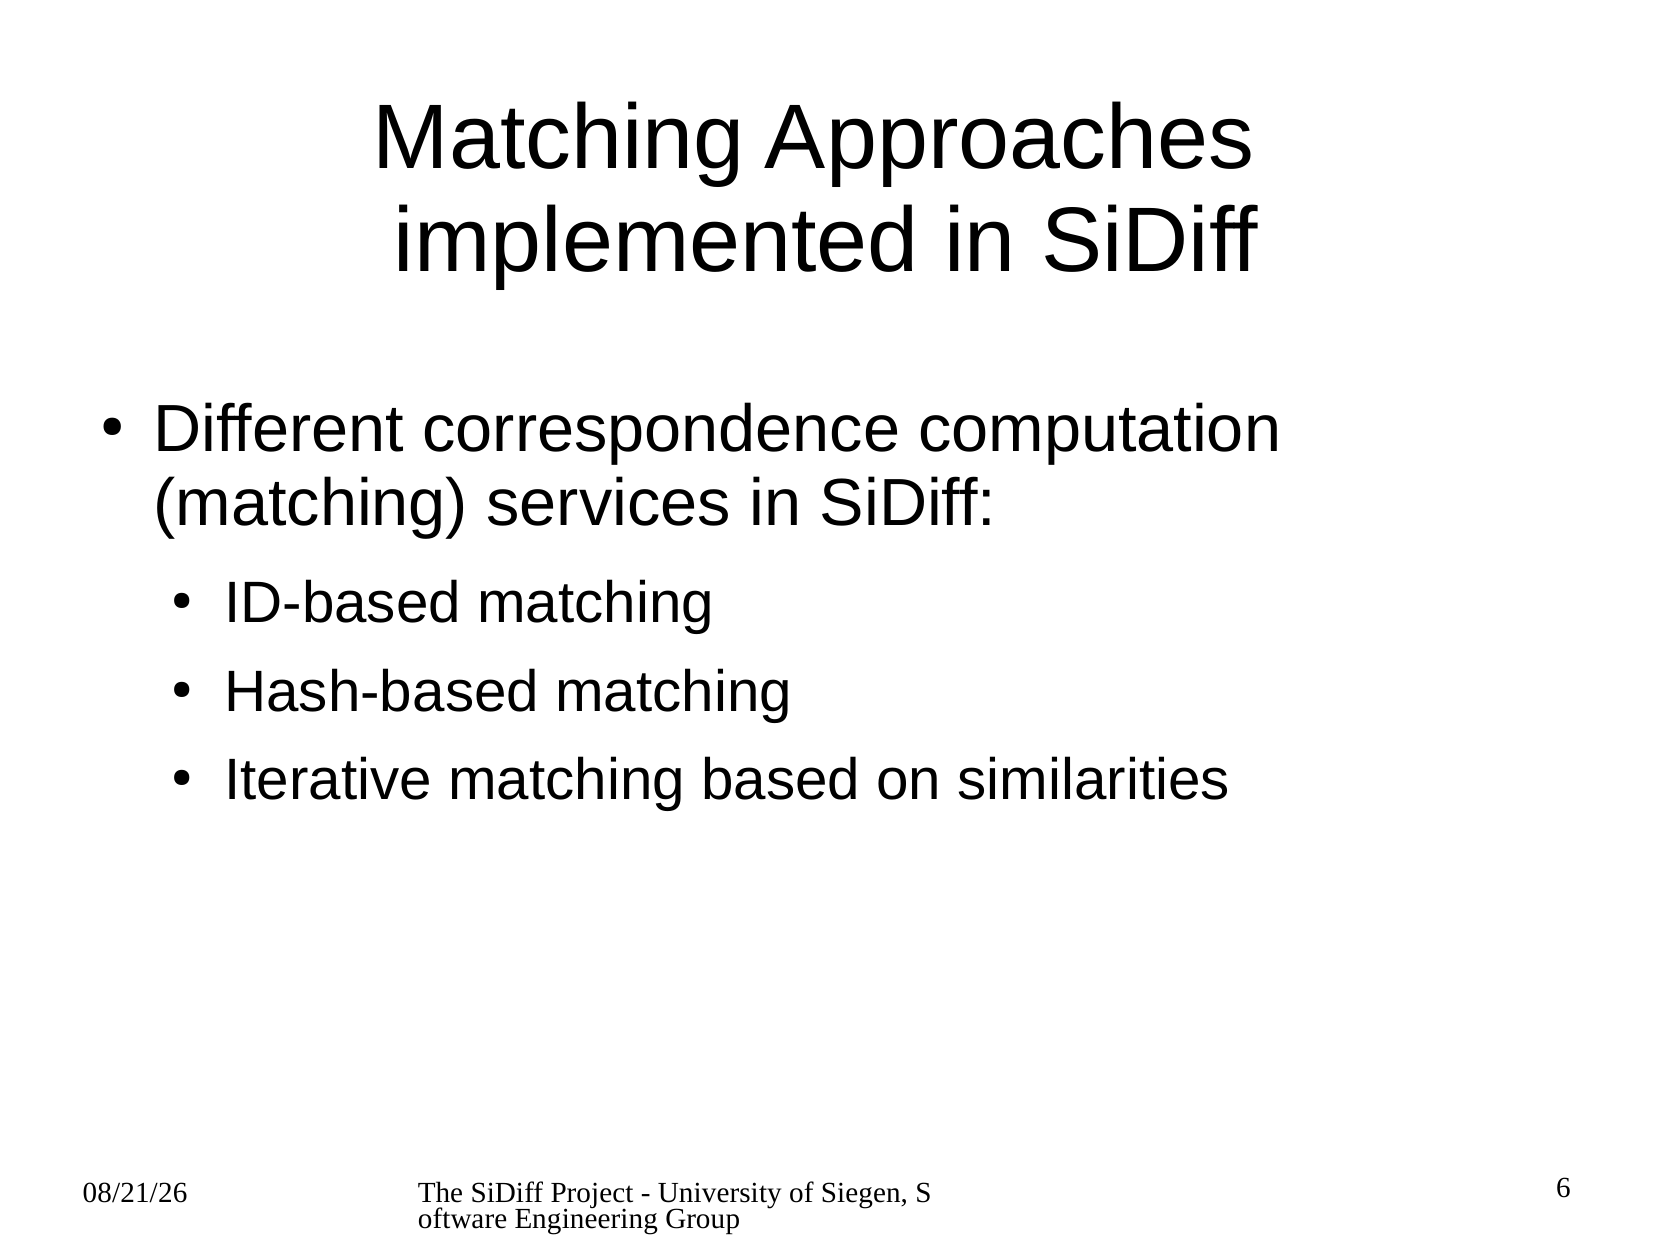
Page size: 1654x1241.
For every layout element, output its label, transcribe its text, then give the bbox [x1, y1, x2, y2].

list Different correspondence computation (matching) services in SiDiff: ID-based matching Hash-based matching Iterative matching based on similarities [82, 390, 1571, 1210]
title Matching Approaches implemented in SiDiff [82, 84, 1571, 292]
